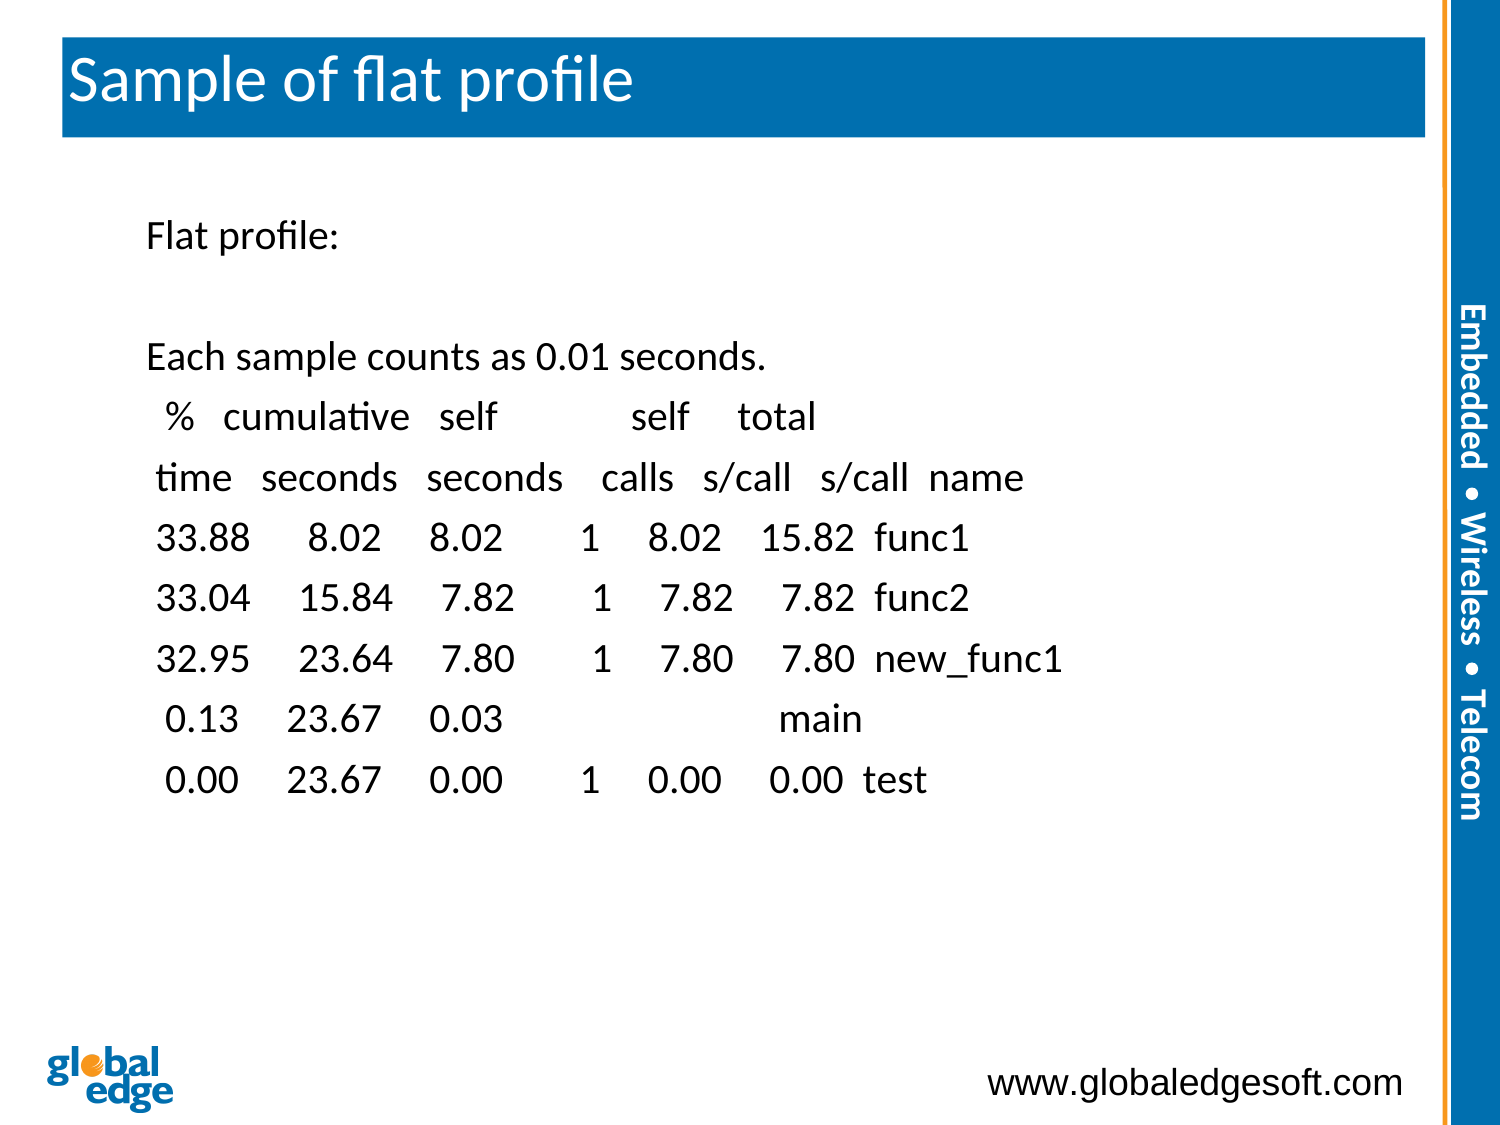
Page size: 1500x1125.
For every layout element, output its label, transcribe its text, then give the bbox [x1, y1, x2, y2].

title Sample of flat profile [38, 0, 1388, 150]
list Flat profile: Each sample counts as 0.01 seconds. % cumulative self self total time seconds seconds calls s/call s/call name 33.88 8.02 8.02 1 8.02 15.82 func1 33.04 15.84 7.82 1 7.82 7.82 func2 32.95 23.64 7.80 1 7.80 7.80 new_func1 0.13 23.67 0.03 main 0.00 23.67 0.00 1 0.00 0.00 test [75, 200, 1424, 1025]
picture [34, 1034, 185, 1125]
